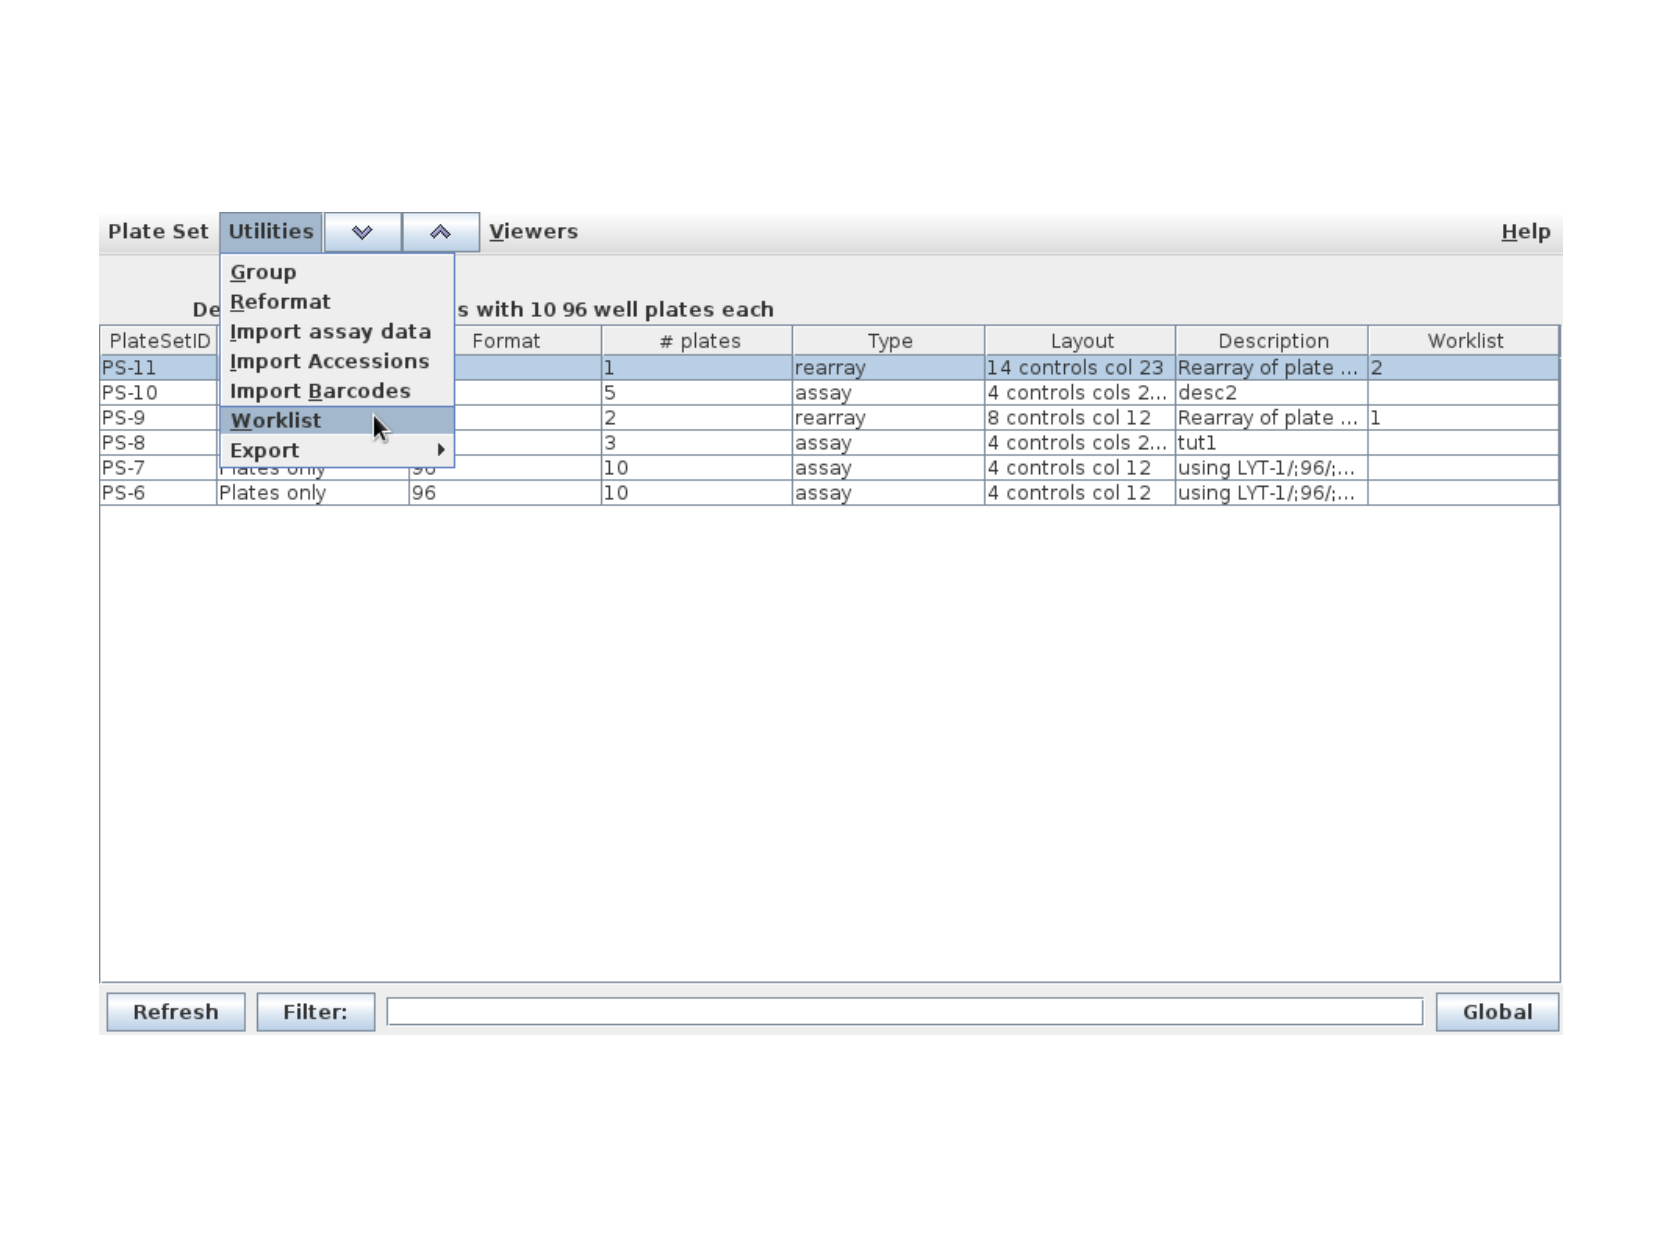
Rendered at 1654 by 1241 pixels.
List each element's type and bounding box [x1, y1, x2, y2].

picture [99, 212, 1563, 1035]
